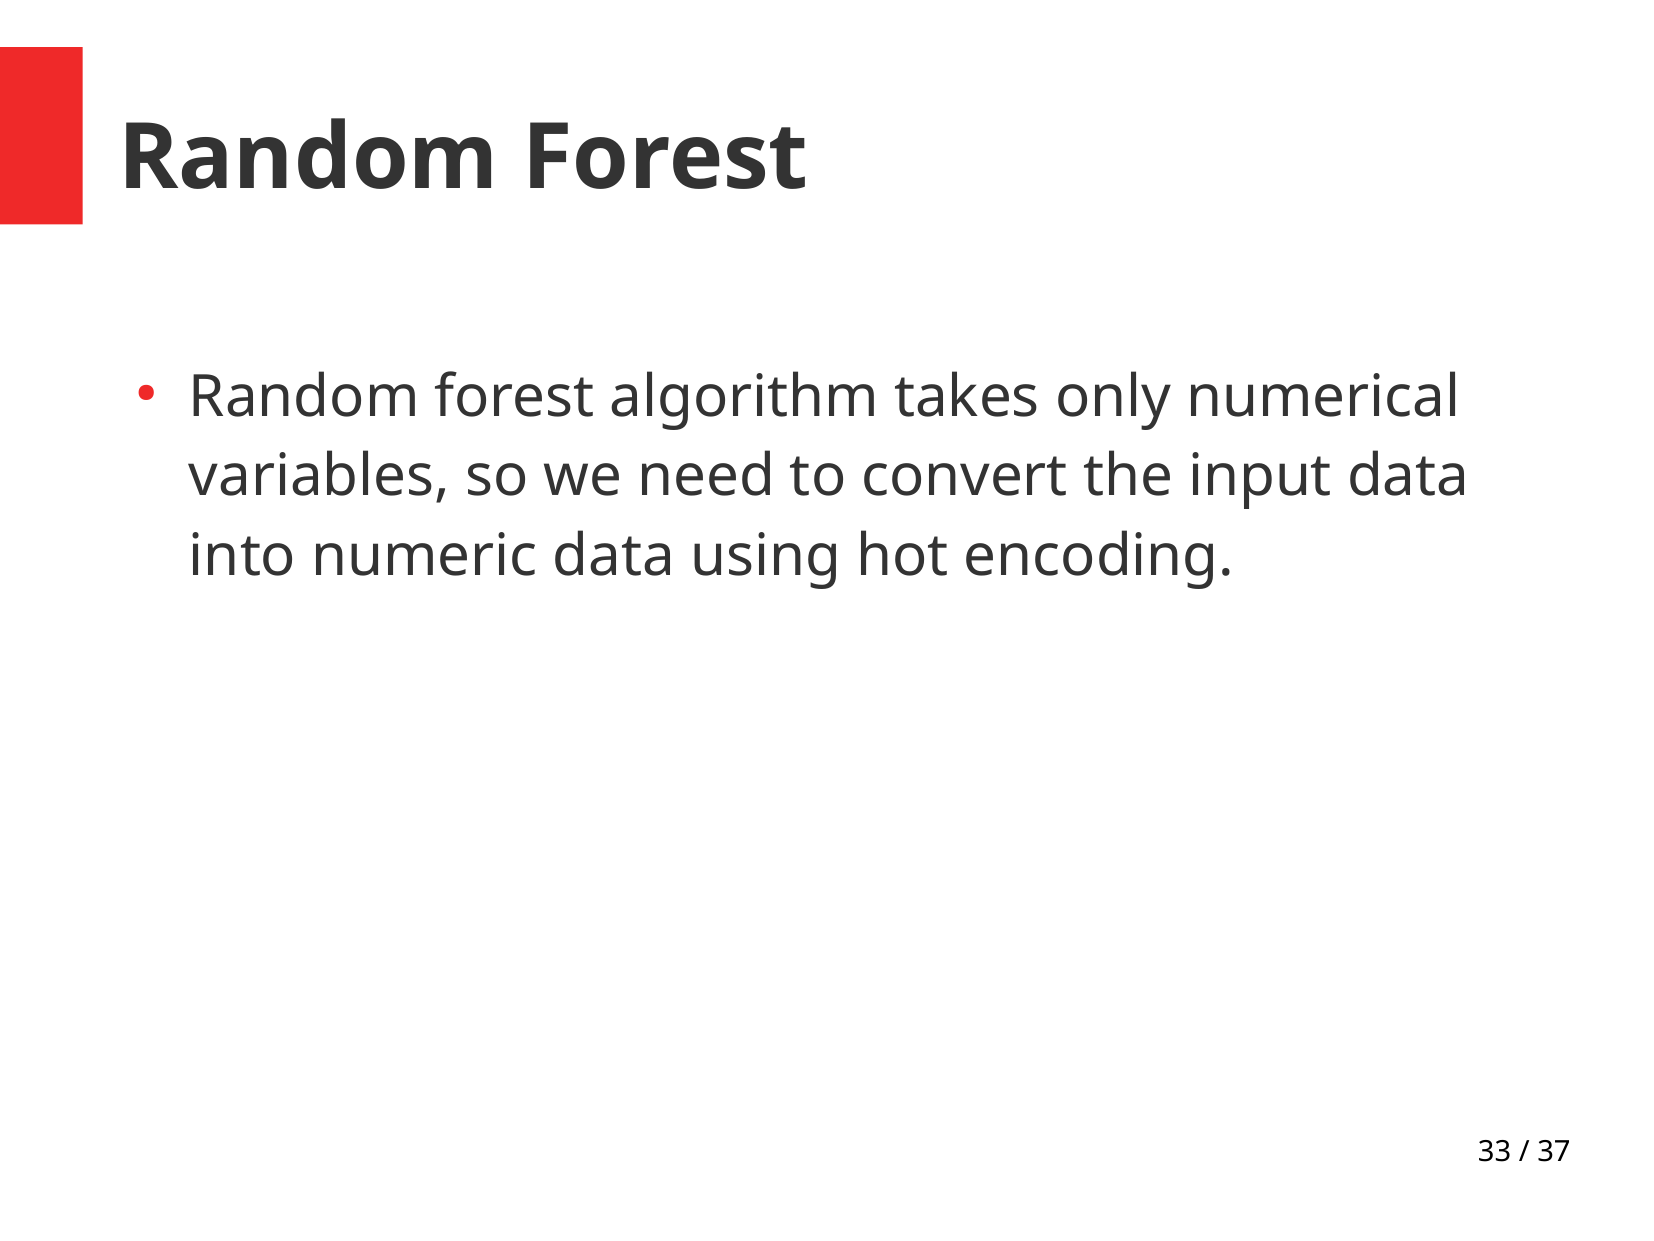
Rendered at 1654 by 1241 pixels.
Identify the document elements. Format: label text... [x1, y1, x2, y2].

list Random forest algorithm takes only numerical variables, so we need to convert the input data into numeric data using hot encoding. [118, 354, 1536, 1074]
title Random Forest [118, 49, 1571, 257]
